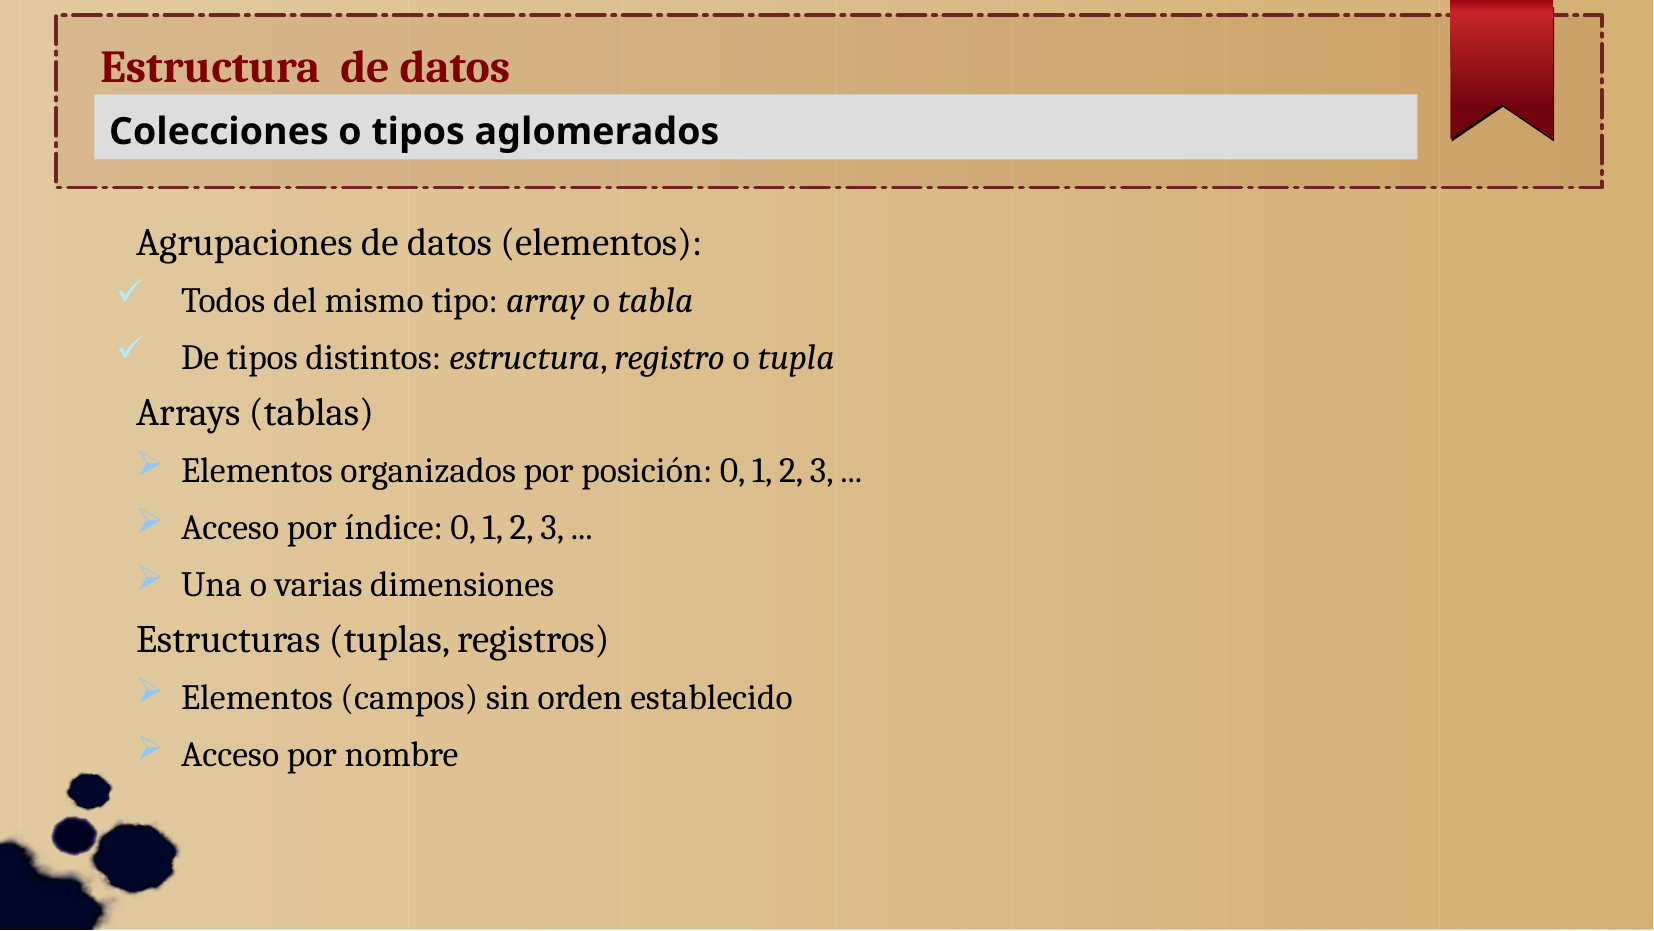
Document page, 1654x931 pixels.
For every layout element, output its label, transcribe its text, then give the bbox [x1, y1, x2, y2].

title Estructura de datos [100, 28, 1430, 107]
list Agrupaciones de datos (elementos): Todos del mismo tipo: array o tabla De tipos distintos: estructura, registro o tupla Arrays (tablas) Elementos organizados por posición: 0, 1, 2, 3, ... Acceso por índice: 0, 1, 2, 3, ... Una o varias dimensiones Estructuras (tuplas, registros) Elementos (campos) sin orden establecido Acceso por nombre [75, 135, 1418, 783]
text_box Colecciones o tipos aglomerados [94, 94, 1418, 135]
